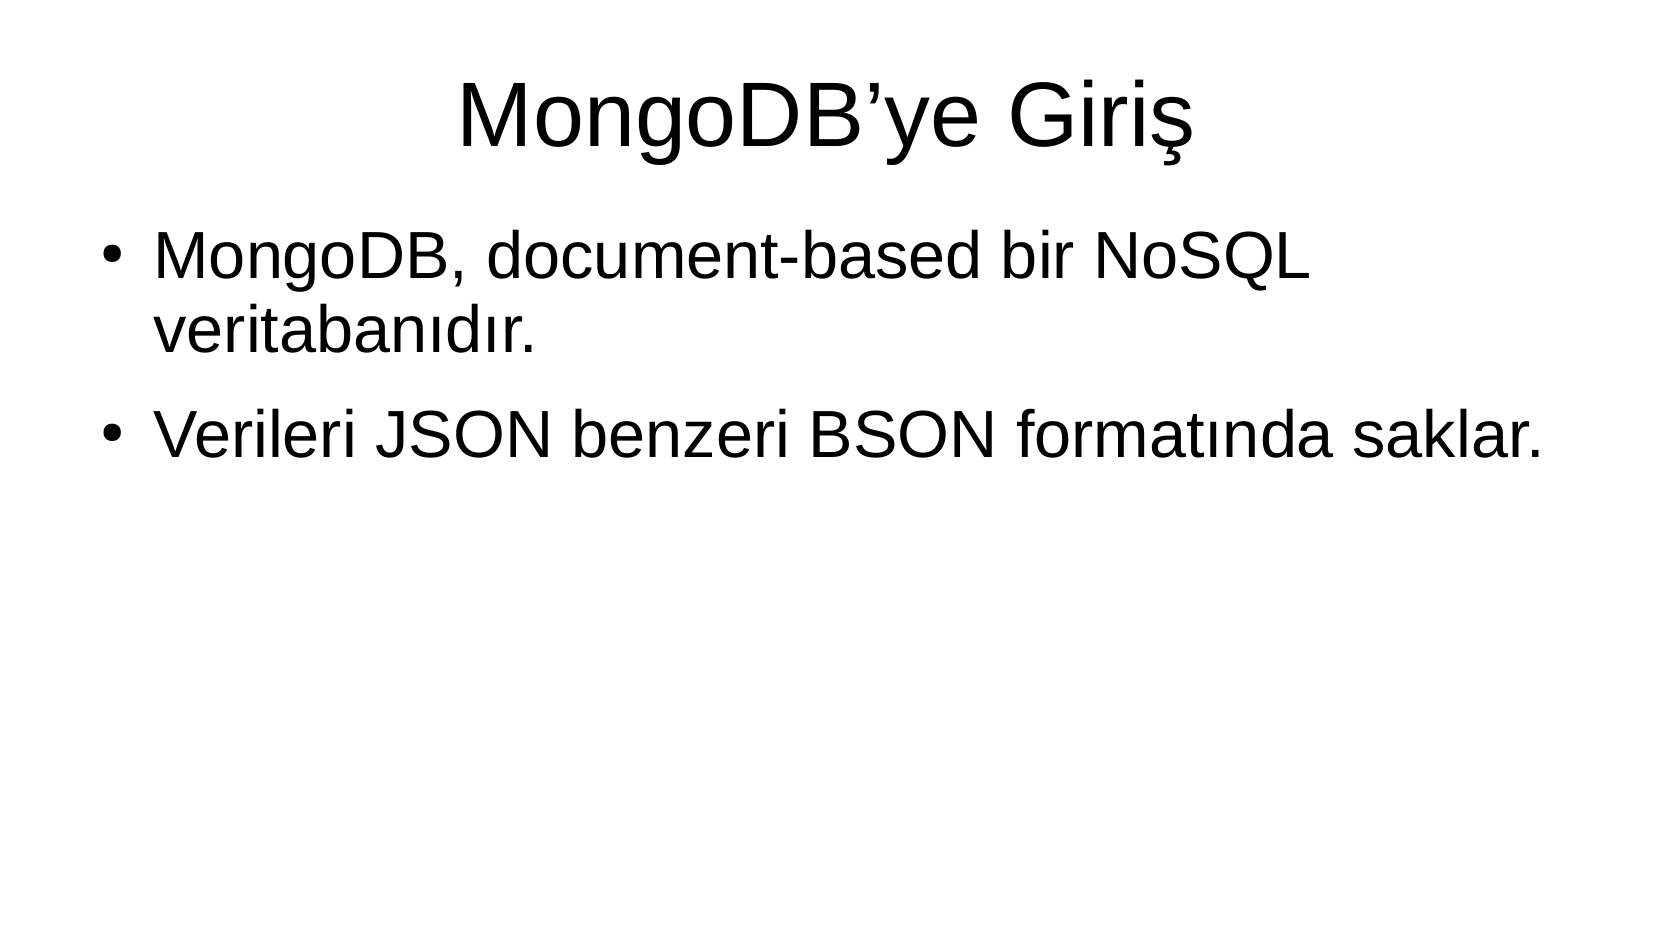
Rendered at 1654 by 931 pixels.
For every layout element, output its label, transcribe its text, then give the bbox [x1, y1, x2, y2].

title MongoDB’ye Giriş [82, 37, 1571, 193]
list MongoDB, document-based bir NoSQL veritabanıdır. Verileri JSON benzeri BSON formatında saklar. [82, 217, 1565, 758]
